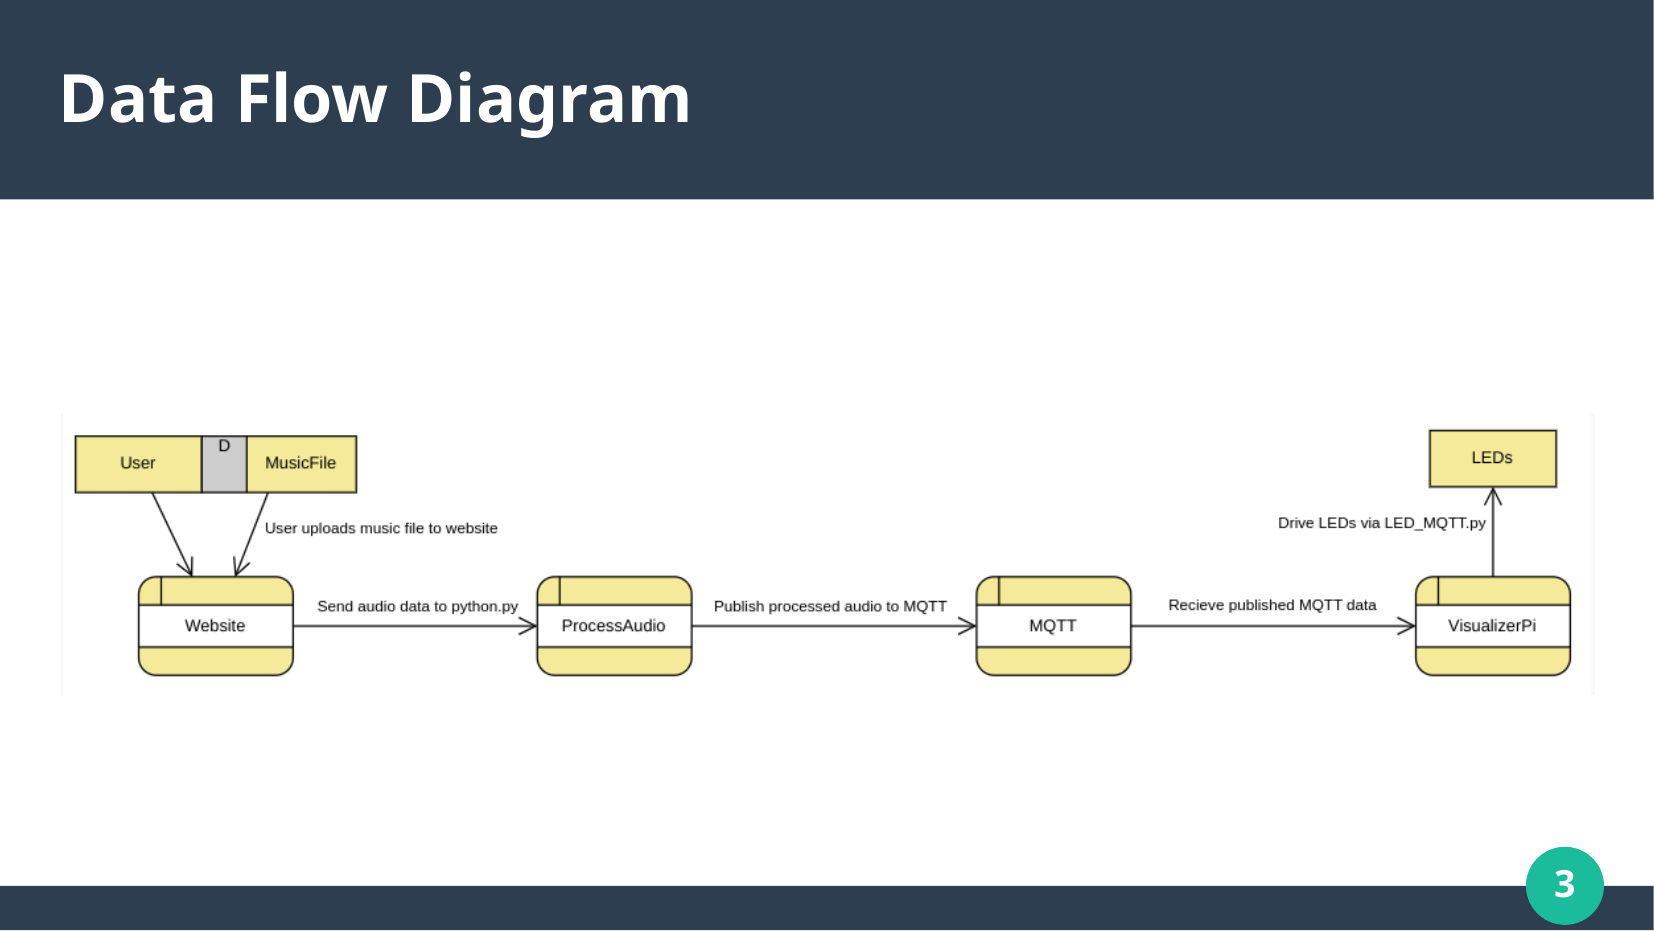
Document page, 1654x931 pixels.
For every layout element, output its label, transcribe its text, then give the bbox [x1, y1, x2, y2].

text_box [1505, 848, 1625, 923]
picture [59, 413, 1595, 695]
title Data Flow Diagram [59, 37, 1595, 156]
